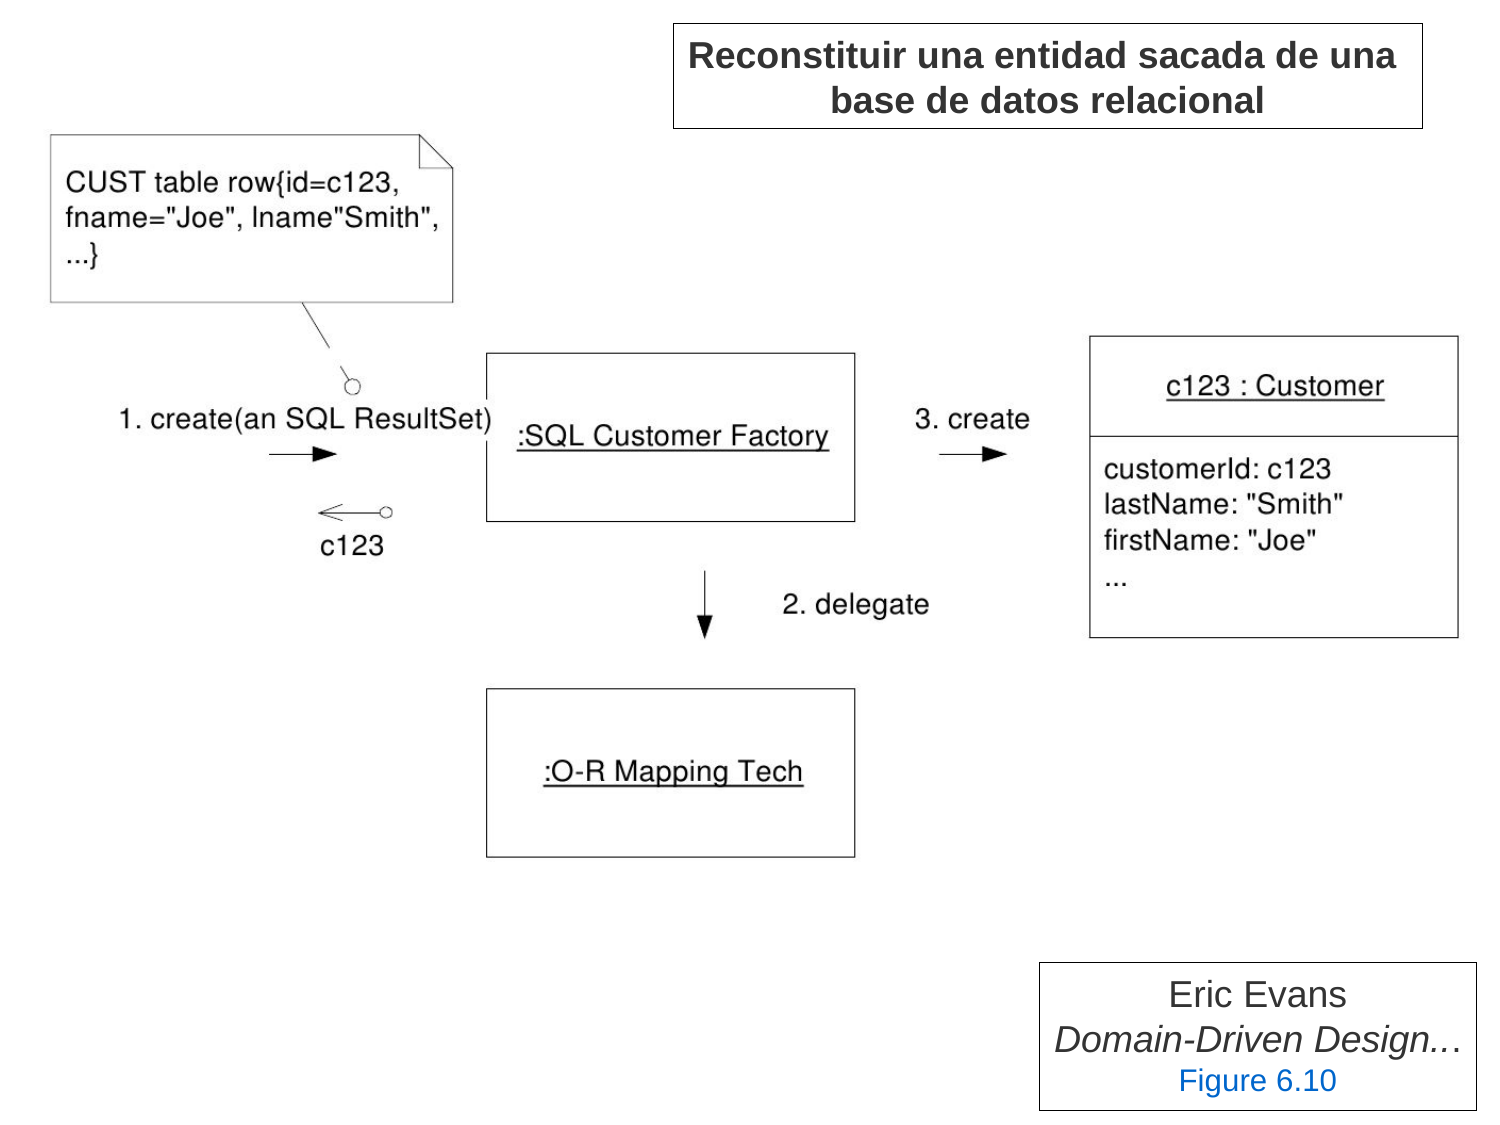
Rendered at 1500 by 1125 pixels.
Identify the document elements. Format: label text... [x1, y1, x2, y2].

text_box Eric Evans Domain-Driven Design... Figure 6.10 [1039, 962, 1477, 1111]
picture [35, 129, 1465, 863]
text_box Reconstituir una entidad sacada de una base de datos relacional [673, 23, 1423, 129]
